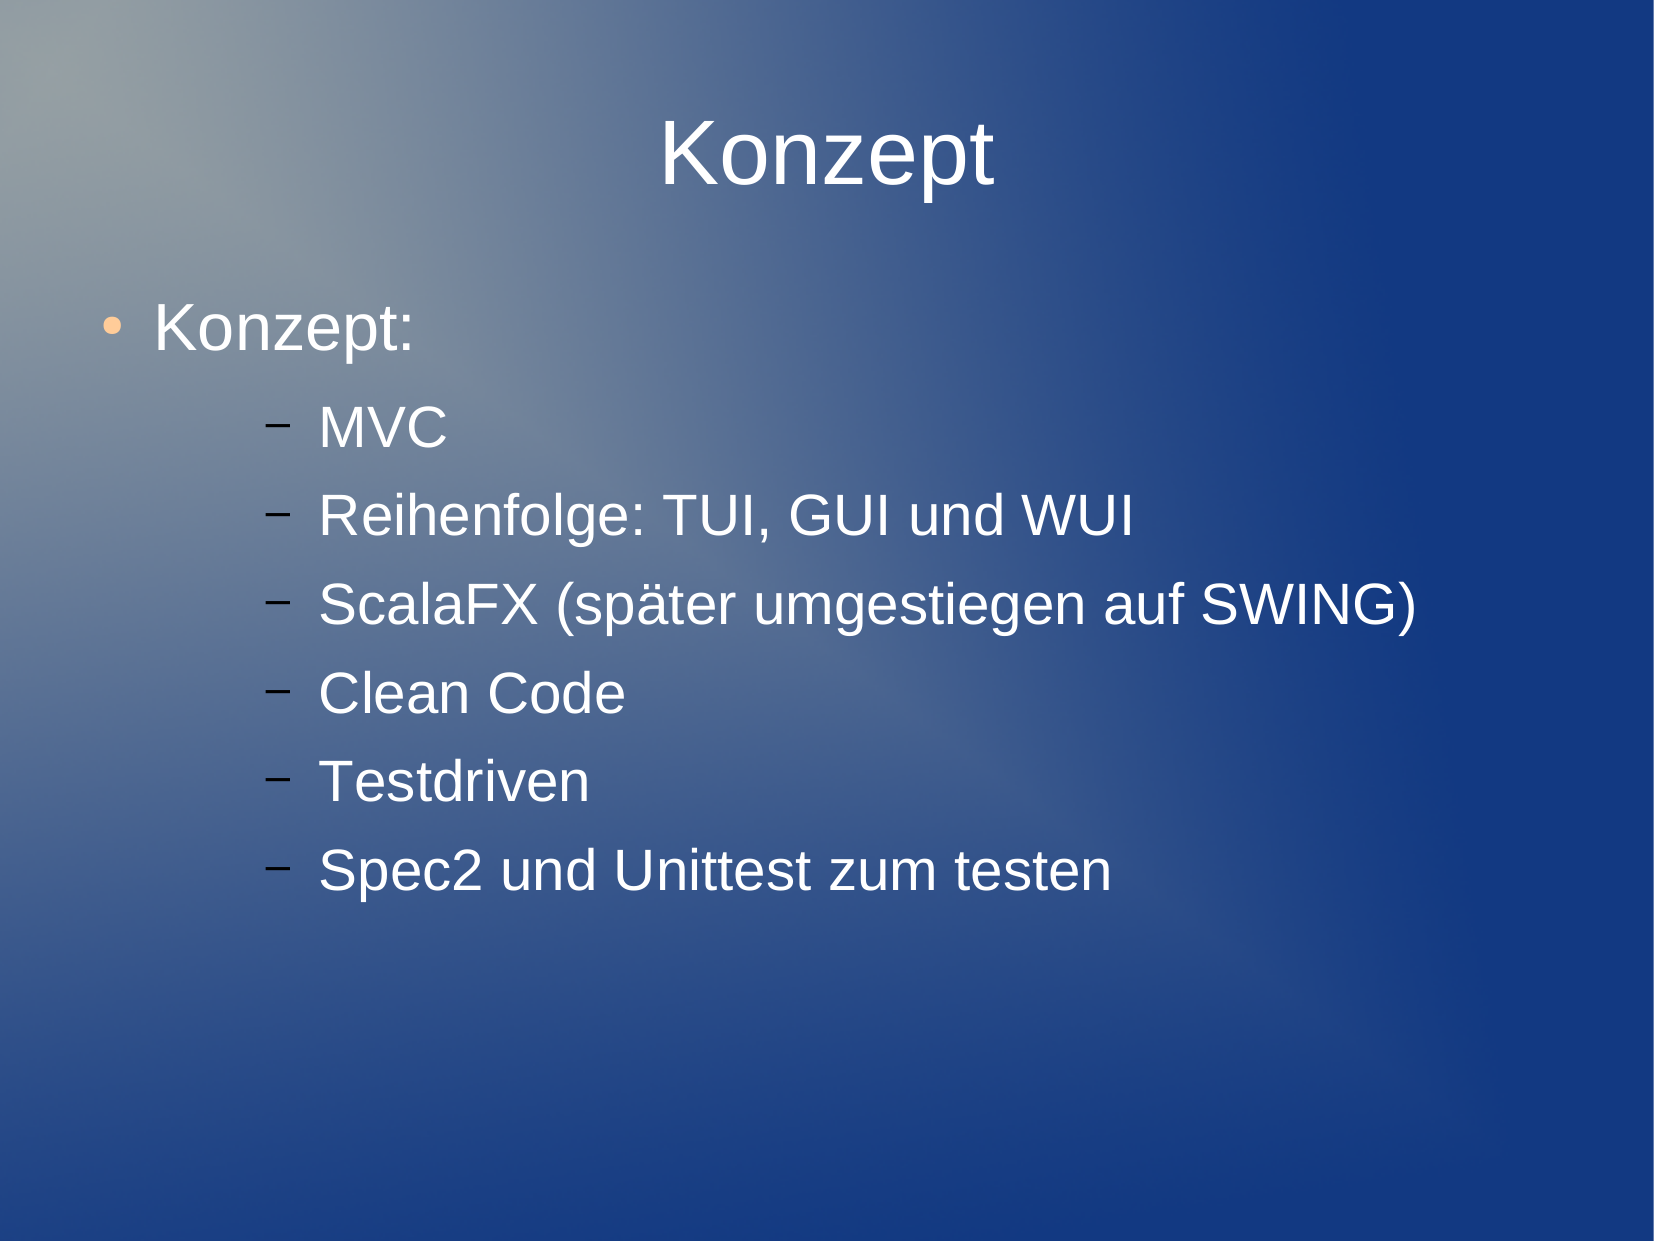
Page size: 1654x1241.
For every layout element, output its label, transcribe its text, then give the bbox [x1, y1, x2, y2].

picture [0, 0, 1654, 1241]
list Konzept: MVC Reihenfolge: TUI, GUI und WUI ScalaFX (später umgestiegen auf SWING) Clean Code Testdriven Spec2 und Unittest zum testen [82, 290, 1571, 1109]
title Konzept [82, 49, 1571, 257]
